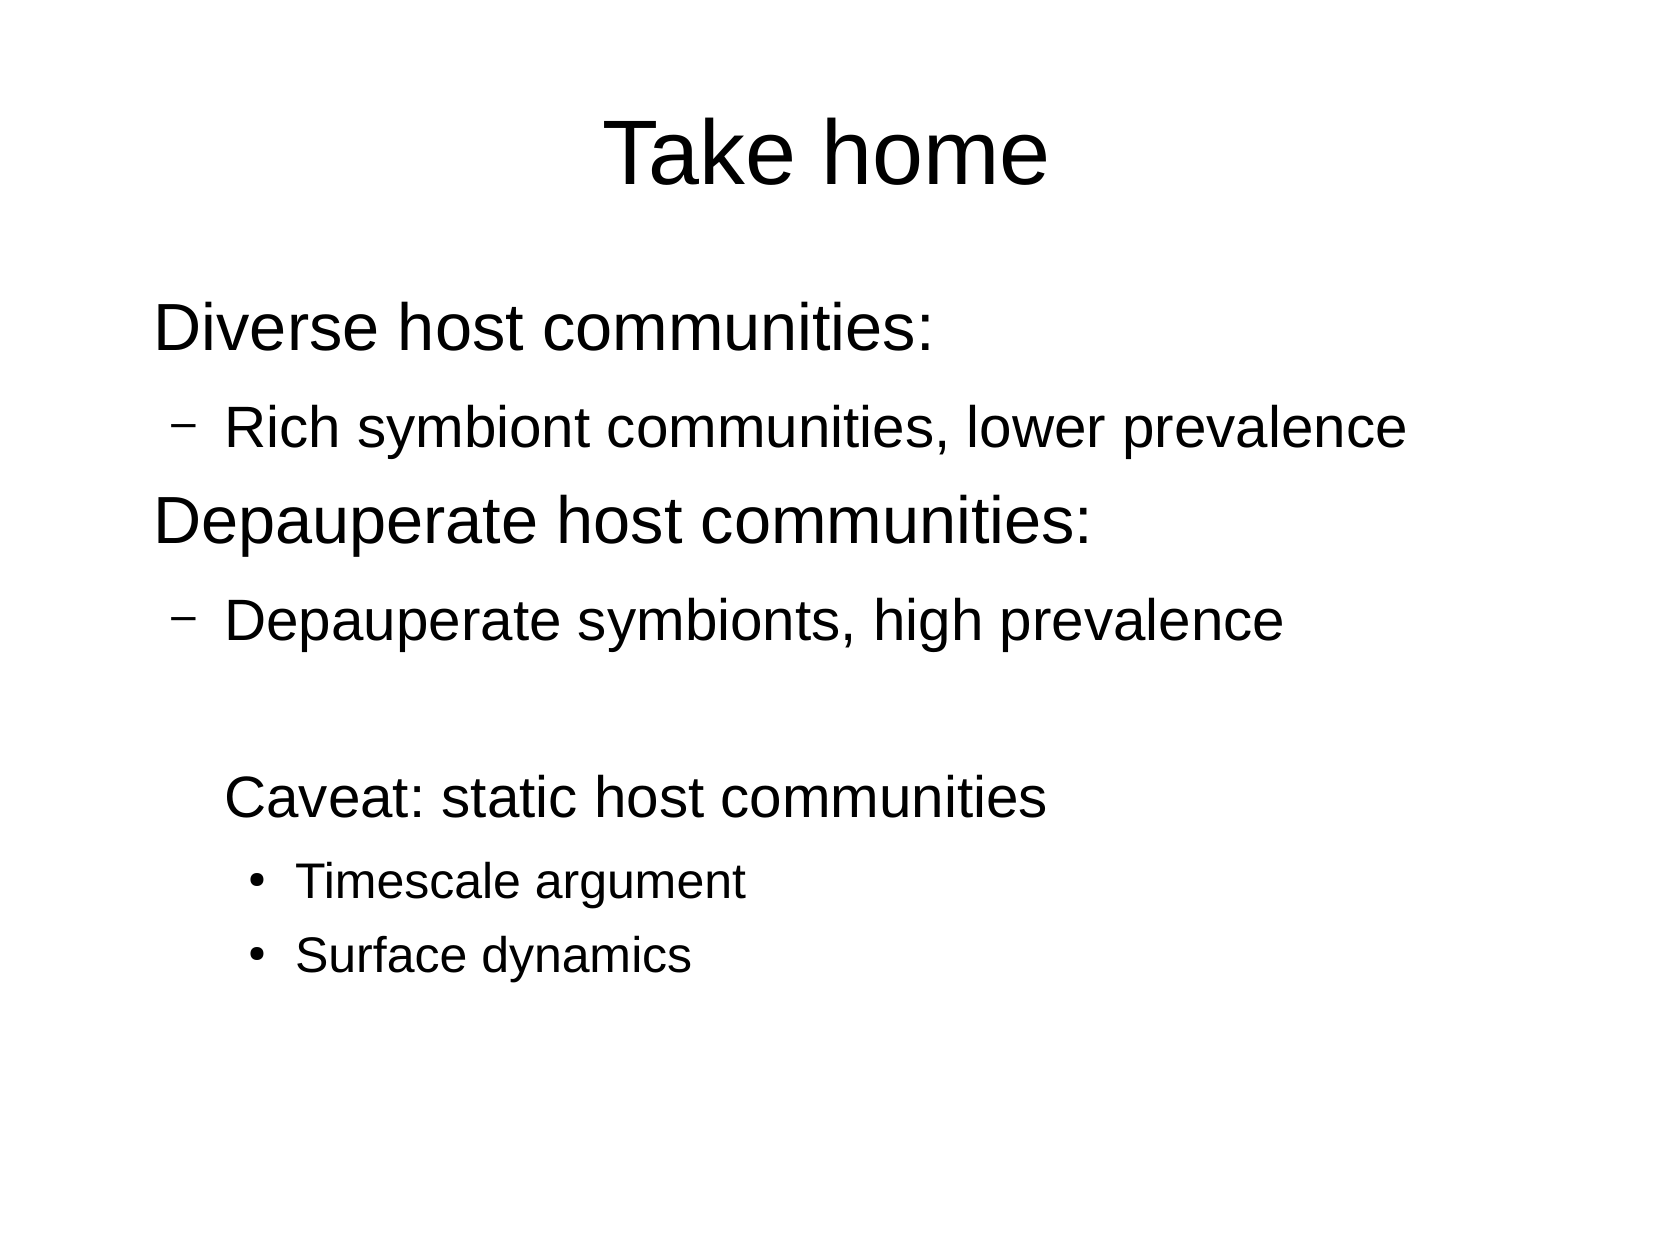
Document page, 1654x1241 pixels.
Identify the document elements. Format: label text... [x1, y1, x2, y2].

list Diverse host communities: Rich symbiont communities, lower prevalence Depauperate host communities: Depauperate symbionts, high prevalence Caveat: static host communities Timescale argument Surface dynamics [82, 290, 1571, 1010]
title Take home [82, 49, 1571, 257]
